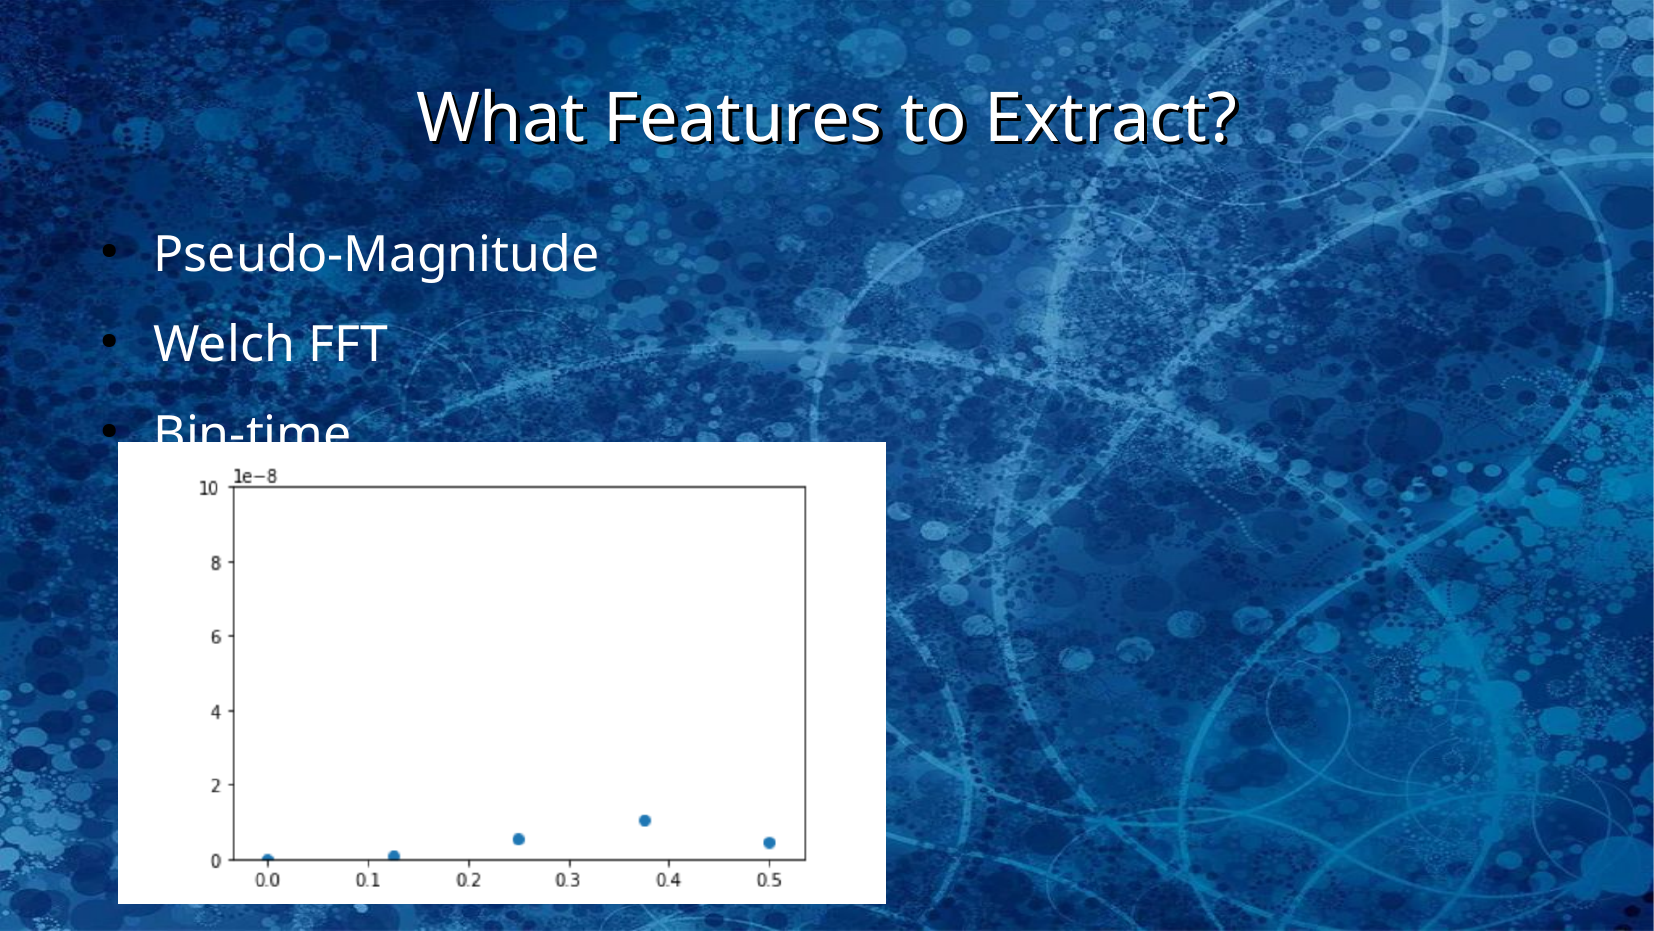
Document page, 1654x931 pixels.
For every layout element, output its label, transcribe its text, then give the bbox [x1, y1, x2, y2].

list Pseudo-Magnitude Welch FFT Bin-time [82, 217, 1571, 758]
picture [0, 0, 1654, 931]
title What Features to Extract? [82, 37, 1571, 193]
